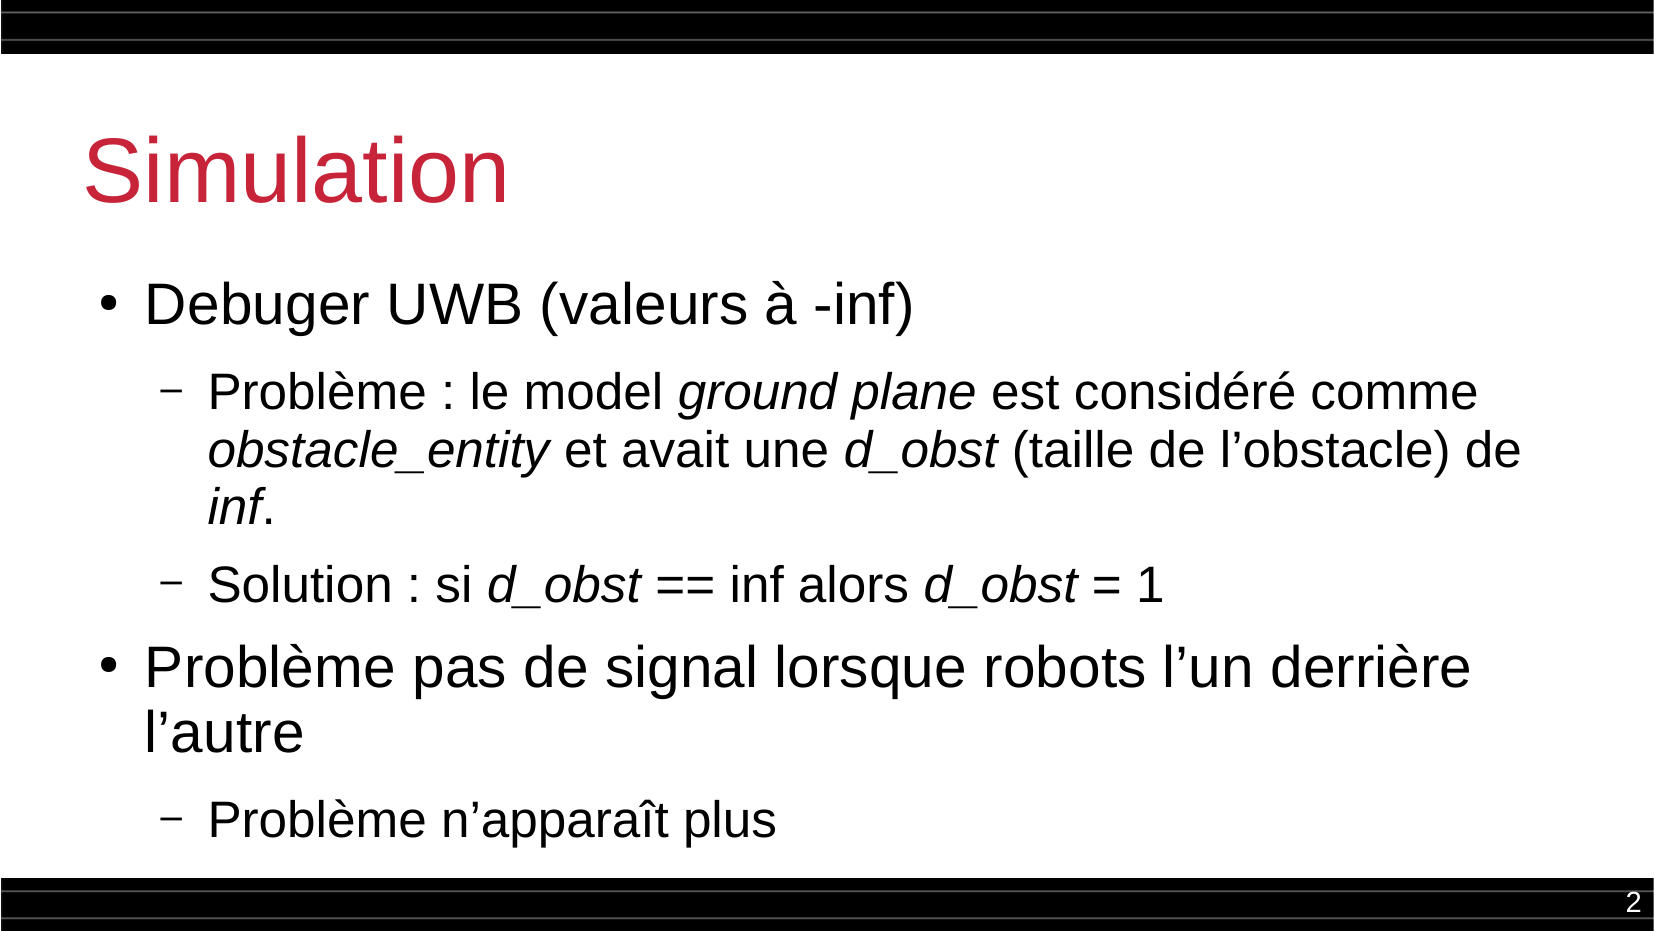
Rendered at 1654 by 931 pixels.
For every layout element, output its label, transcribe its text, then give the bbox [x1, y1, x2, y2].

list Debuger UWB (valeurs à -inf) Problème : le model ground plane est considéré comme obstacle_entity et avait une d_obst (taille de l’obstacle) de inf. Solution : si d_obst == inf alors d_obst = 1 Problème pas de signal lorsque robots l’un derrière l’autre Problème n’apparaît plus [82, 271, 1571, 851]
picture [1, 878, 1654, 931]
picture [1, 0, 1654, 54]
title Simulation [82, 92, 1571, 249]
